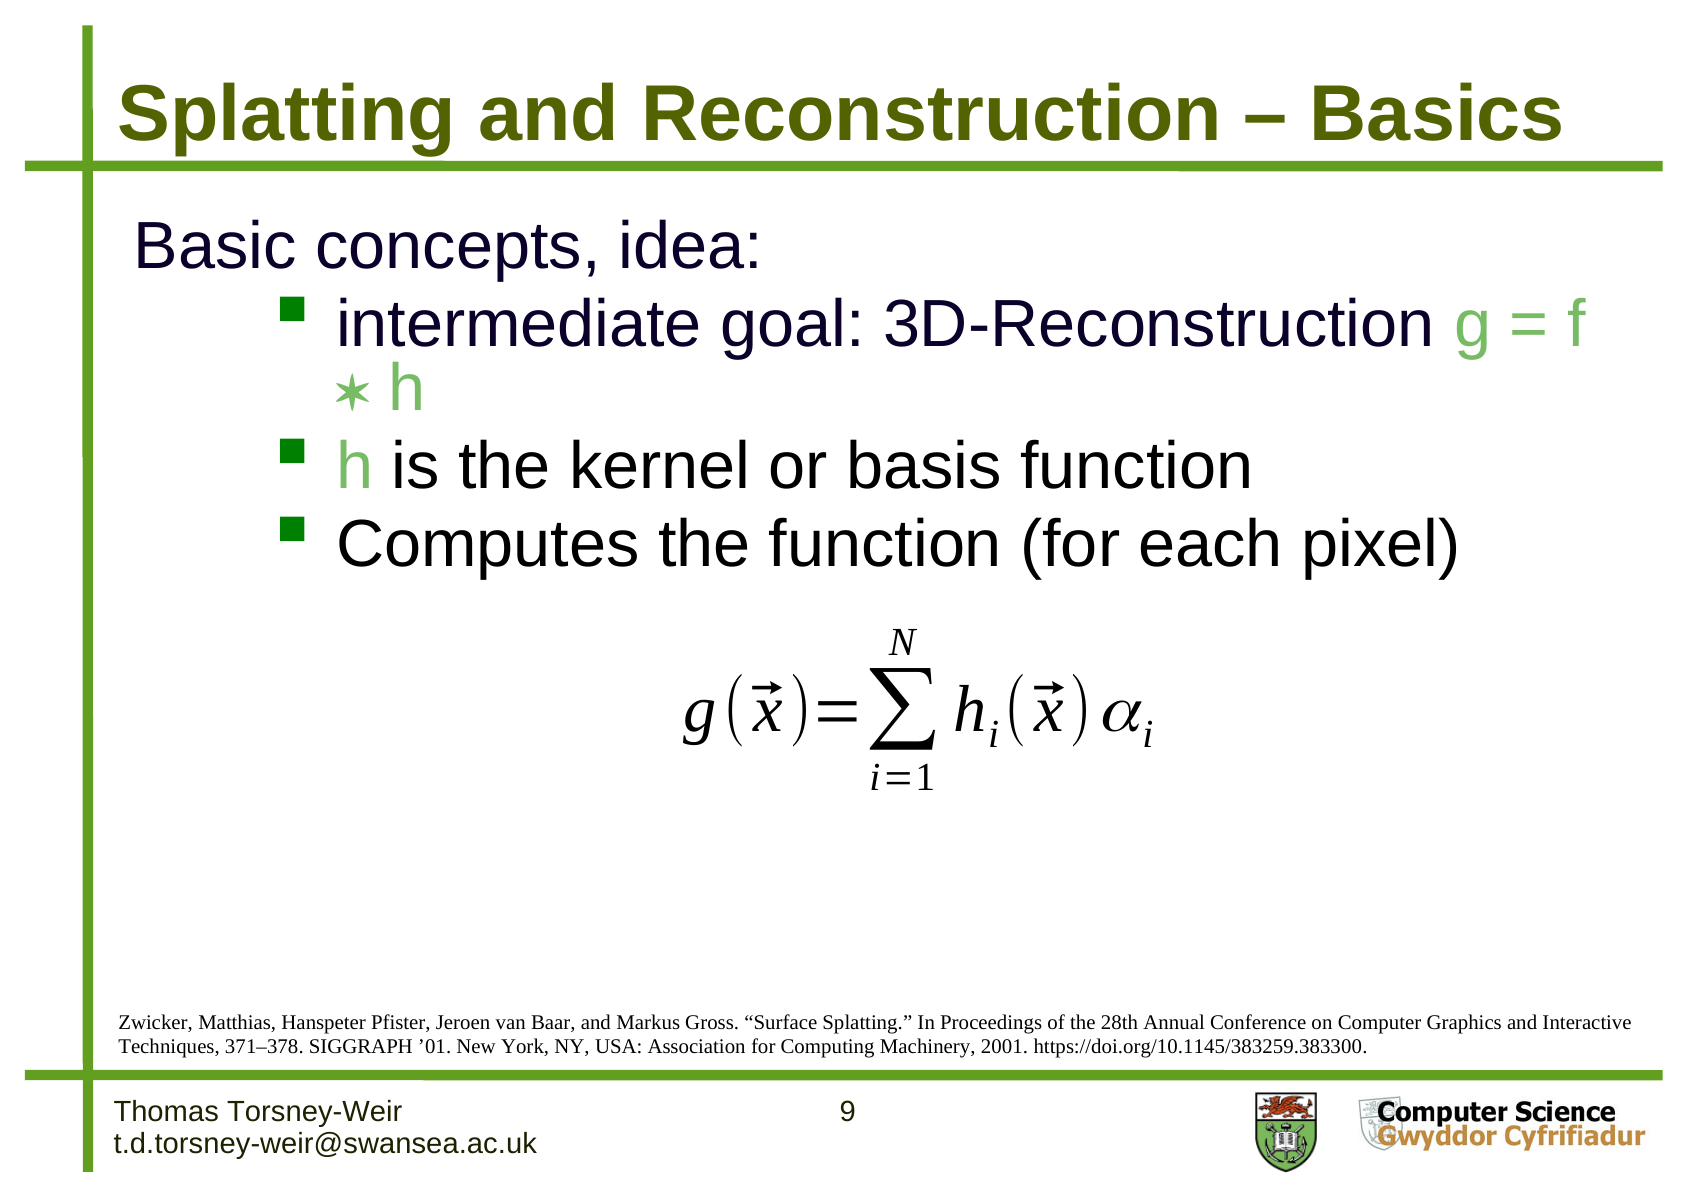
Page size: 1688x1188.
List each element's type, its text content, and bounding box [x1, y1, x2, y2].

picture [1240, 1092, 1654, 1173]
chart [674, 620, 1160, 800]
text_box Zwicker, Matthias, Hanspeter Pfister, Jeroen van Baar, and Markus Gross. “Surface Splatting.” In Proceedings of the 28th Annual Conference on Computer Graphics and Interactive Techniques, 371–378. SIGGRAPH ’01. New York, NY, USA: Association for Computing Machinery, 2001. https://doi.org/10.1145/383259.383300. [103, 1003, 1654, 1066]
title Splatting and Reconstruction – Basics [101, 29, 1666, 166]
list Basic concepts, idea: intermediate goal: 3D-Reconstruction g = f  h h is the kernel or basis function Computes the function (for each pixel) [117, 209, 1624, 1003]
